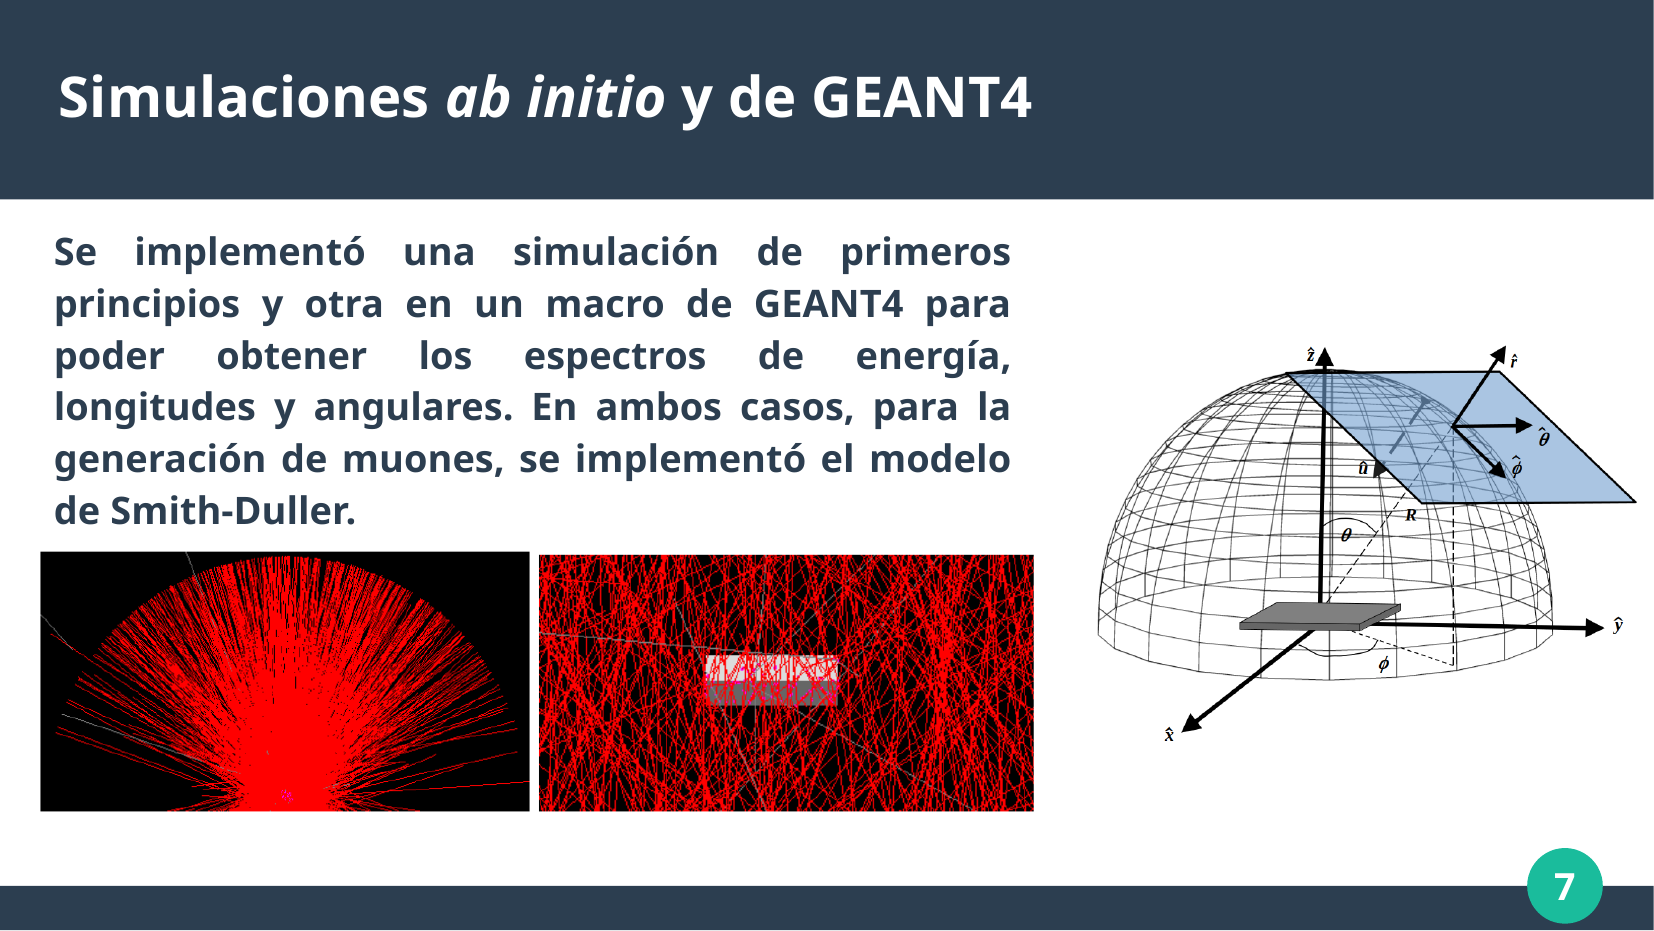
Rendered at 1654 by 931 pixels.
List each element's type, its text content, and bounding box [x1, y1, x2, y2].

picture [31, 538, 1051, 826]
list Se implementó una simulación de primeros principios y otra en un macro de GEANT4 para poder obtener los espectros de energía, longitudes y angulares. En ambos casos, para la generación de muones, se implementó el modelo de Smith-Duller. [0, 225, 1013, 544]
title Simulaciones ab initio y de GEANT4 [59, 37, 1595, 155]
picture [1087, 337, 1641, 743]
